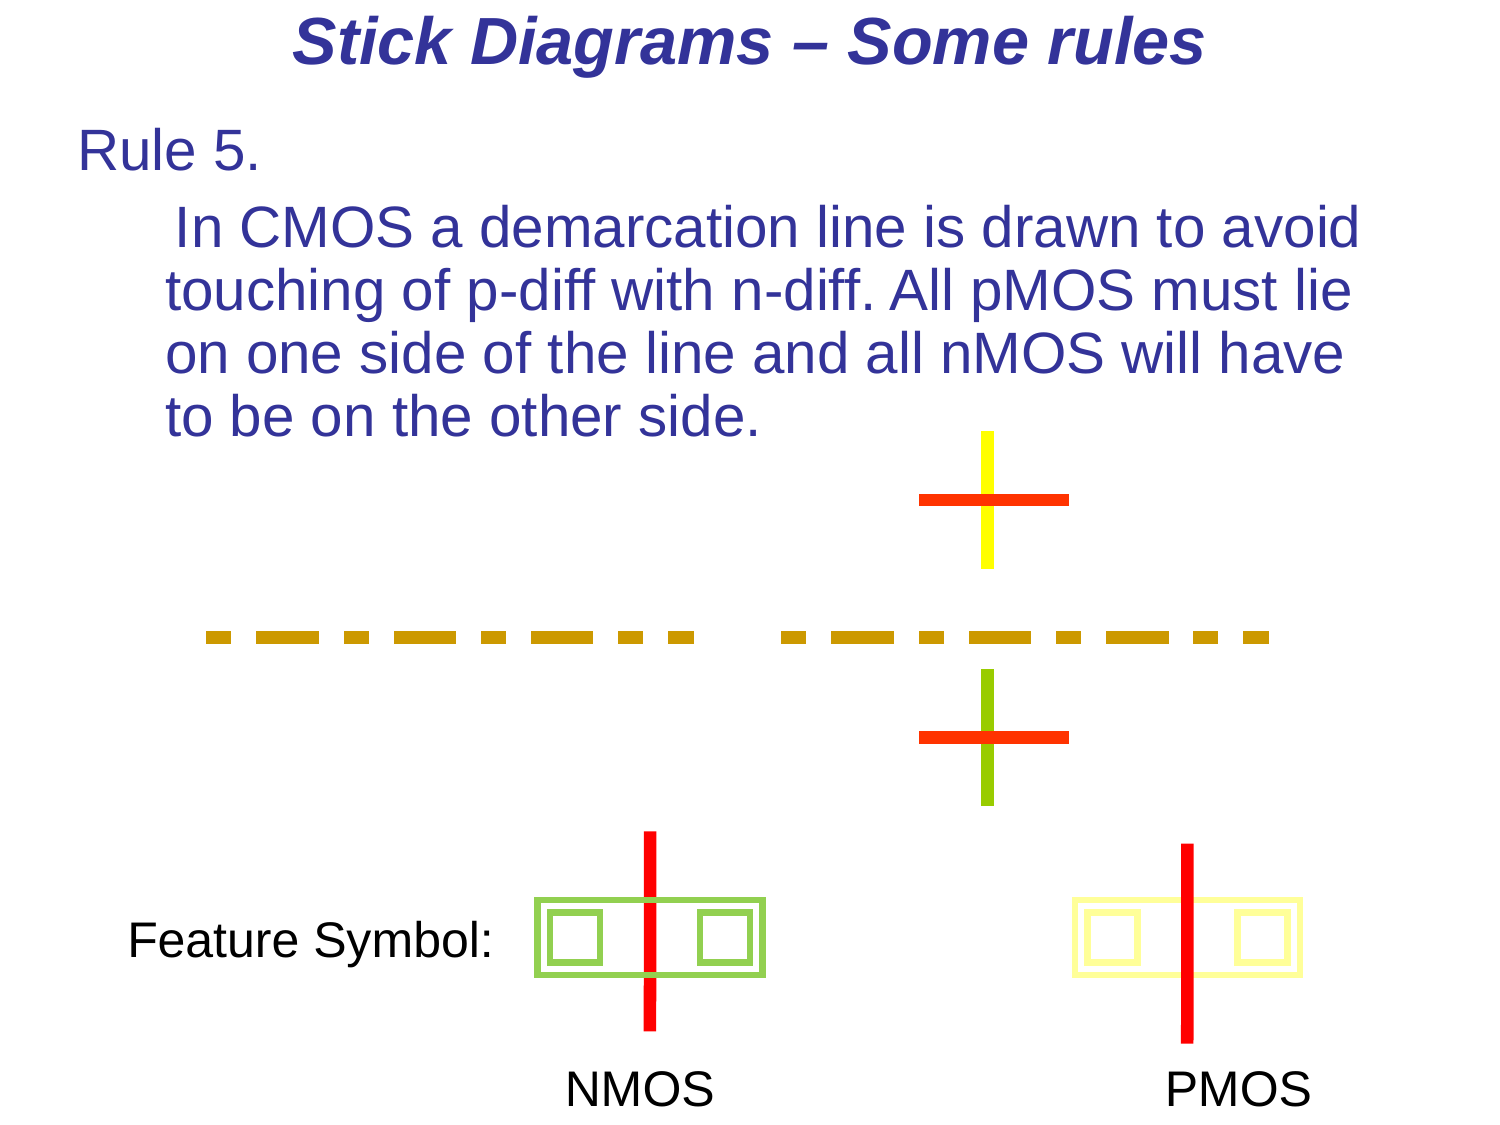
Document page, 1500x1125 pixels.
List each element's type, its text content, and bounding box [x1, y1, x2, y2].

text_box NMOS PMOS [549, 1049, 1376, 1125]
text_box Feature Symbol: [112, 899, 563, 976]
title Stick Diagrams – Some rules [75, 0, 1426, 88]
list Rule 5. In CMOS a demarcation line is drawn to avoid touching of p-diff with n-diff. All pMOS must lie on one side of the line and all nMOS will have to be on the other side. [62, 112, 1413, 488]
